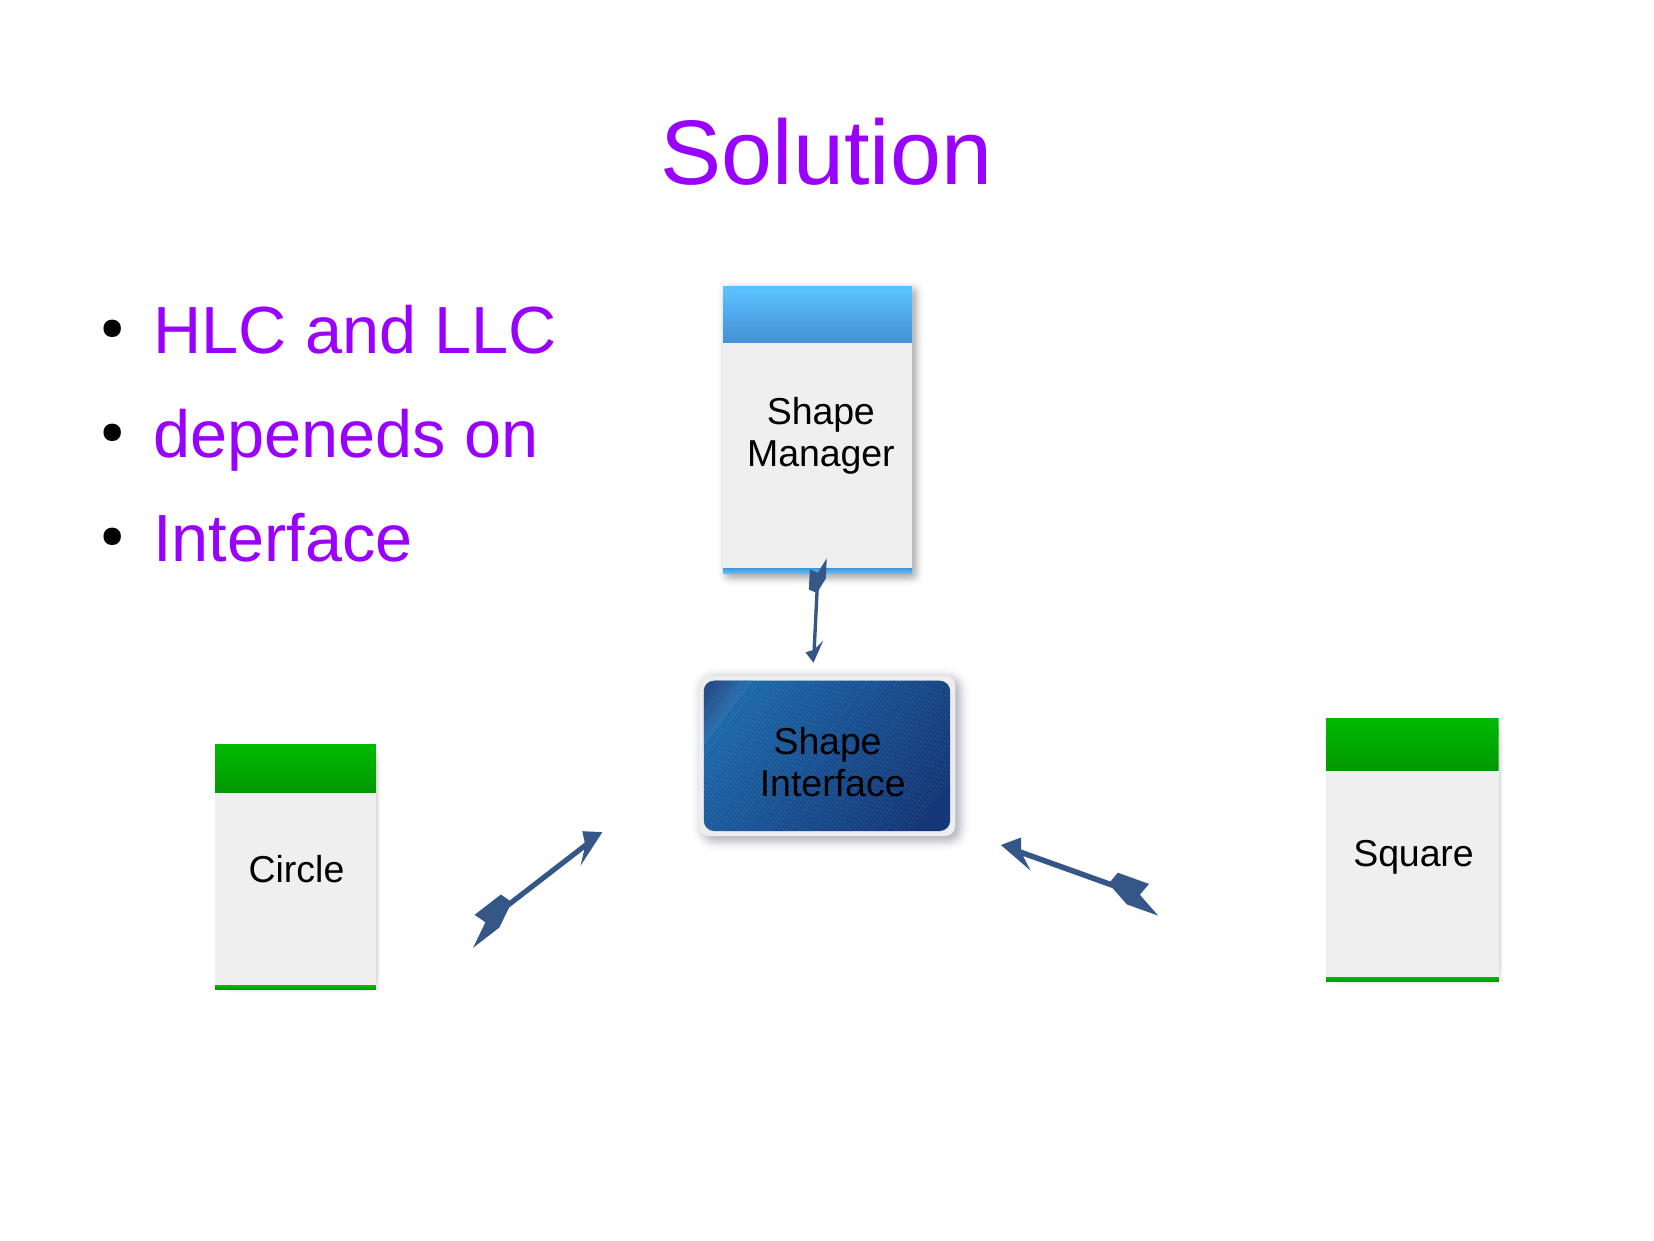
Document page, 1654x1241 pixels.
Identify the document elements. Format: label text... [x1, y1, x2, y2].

picture [1311, 705, 1517, 1001]
picture [470, 810, 606, 954]
picture [685, 271, 981, 863]
title Solution [82, 49, 1571, 257]
list HLC and LLC depeneds on Interface [82, 292, 1571, 1012]
picture [200, 732, 393, 1008]
picture [992, 824, 1163, 921]
